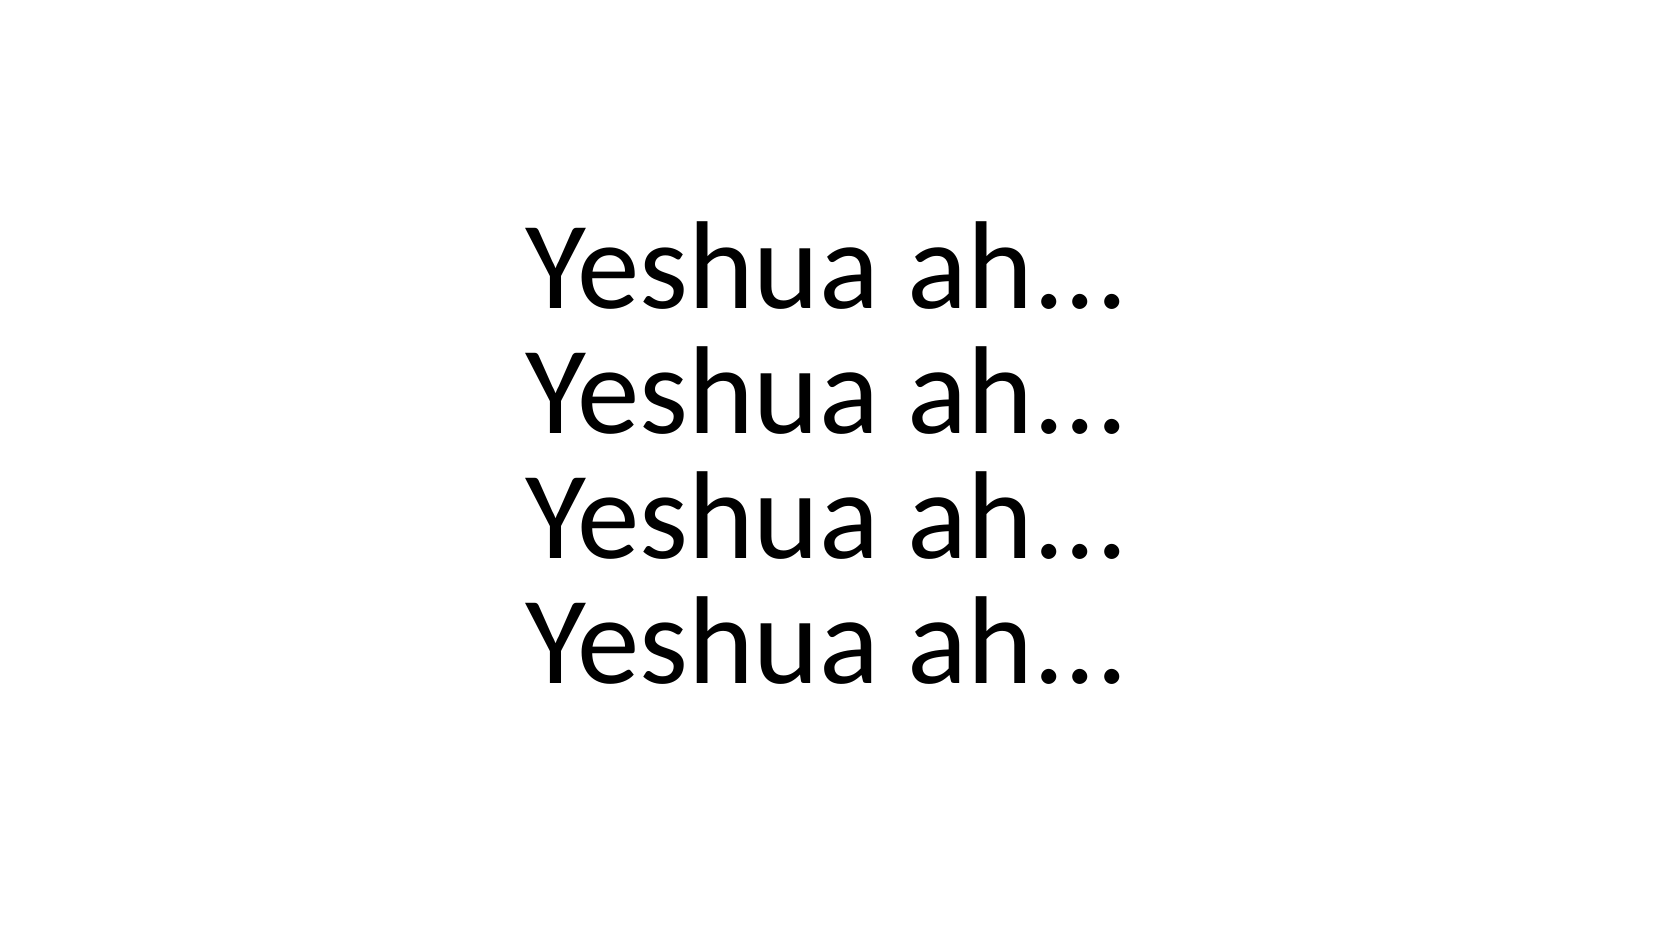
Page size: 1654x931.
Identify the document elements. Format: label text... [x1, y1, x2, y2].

title Yeshua ah... Yeshua ah... Yeshua ah... Yeshua ah... [0, 0, 1654, 929]
